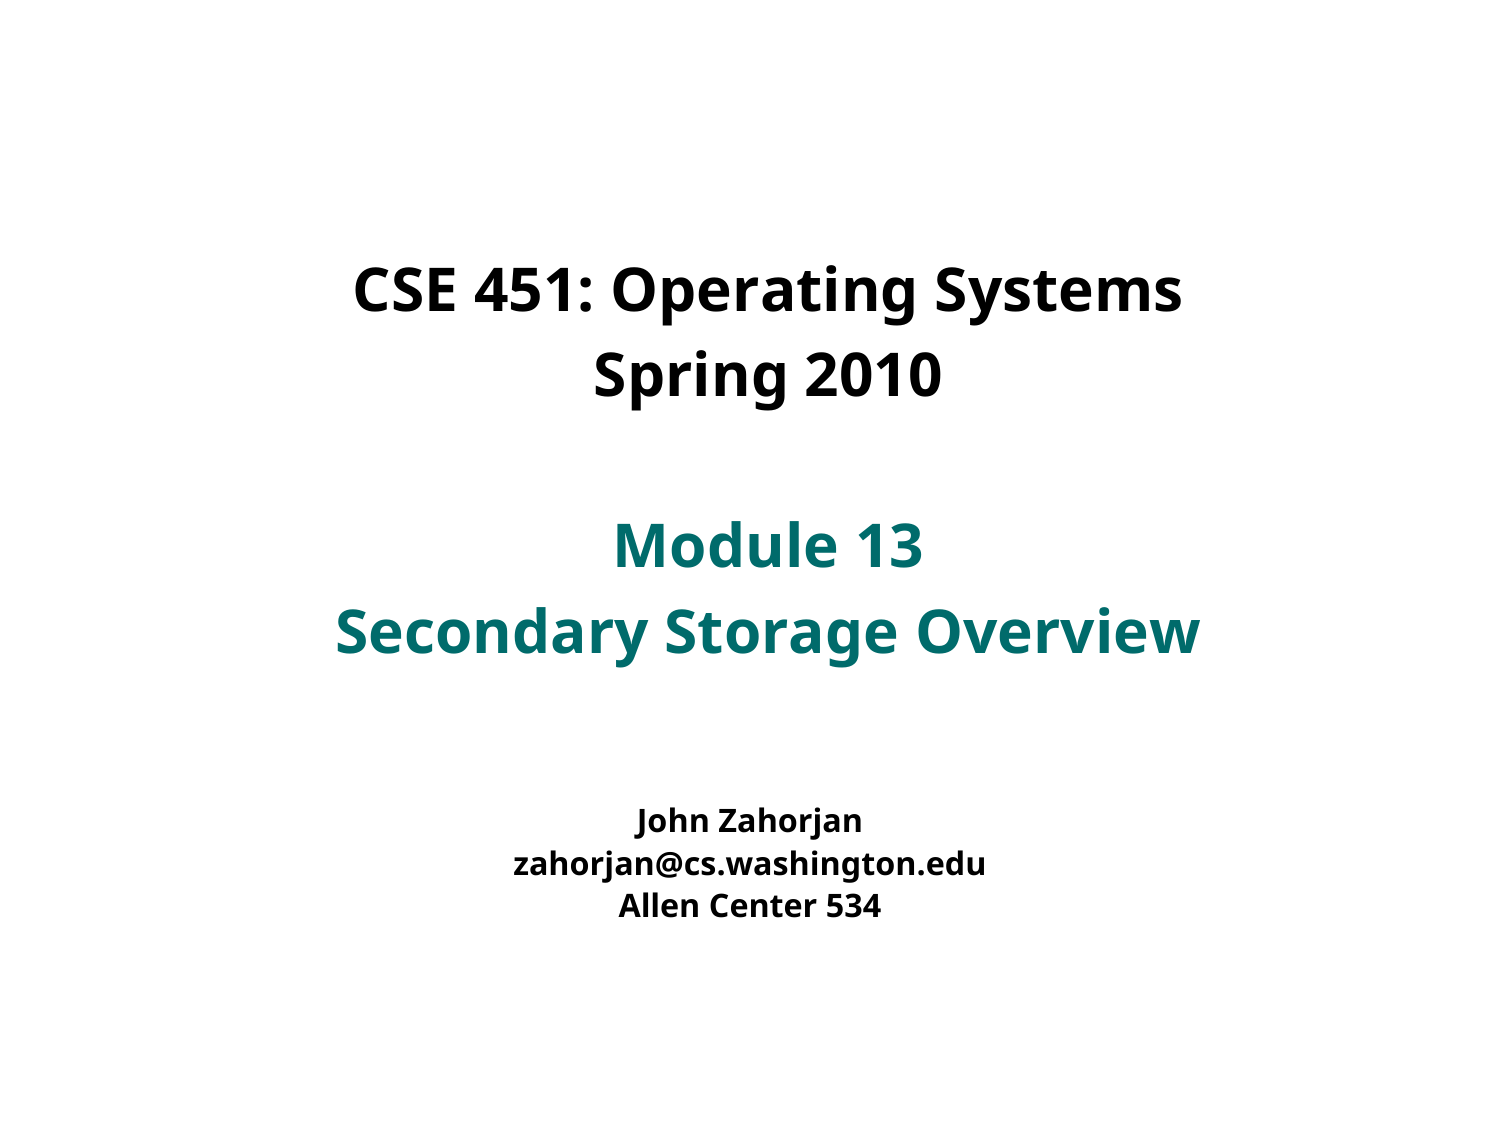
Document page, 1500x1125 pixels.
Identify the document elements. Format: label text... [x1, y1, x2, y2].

title CSE 451: Operating Systems Spring 2010 Module 13 Secondary Storage Overview [262, 233, 1276, 670]
list John Zahorjan zahorjan@cs.washington.edu Allen Center 534 [487, 799, 1013, 930]
